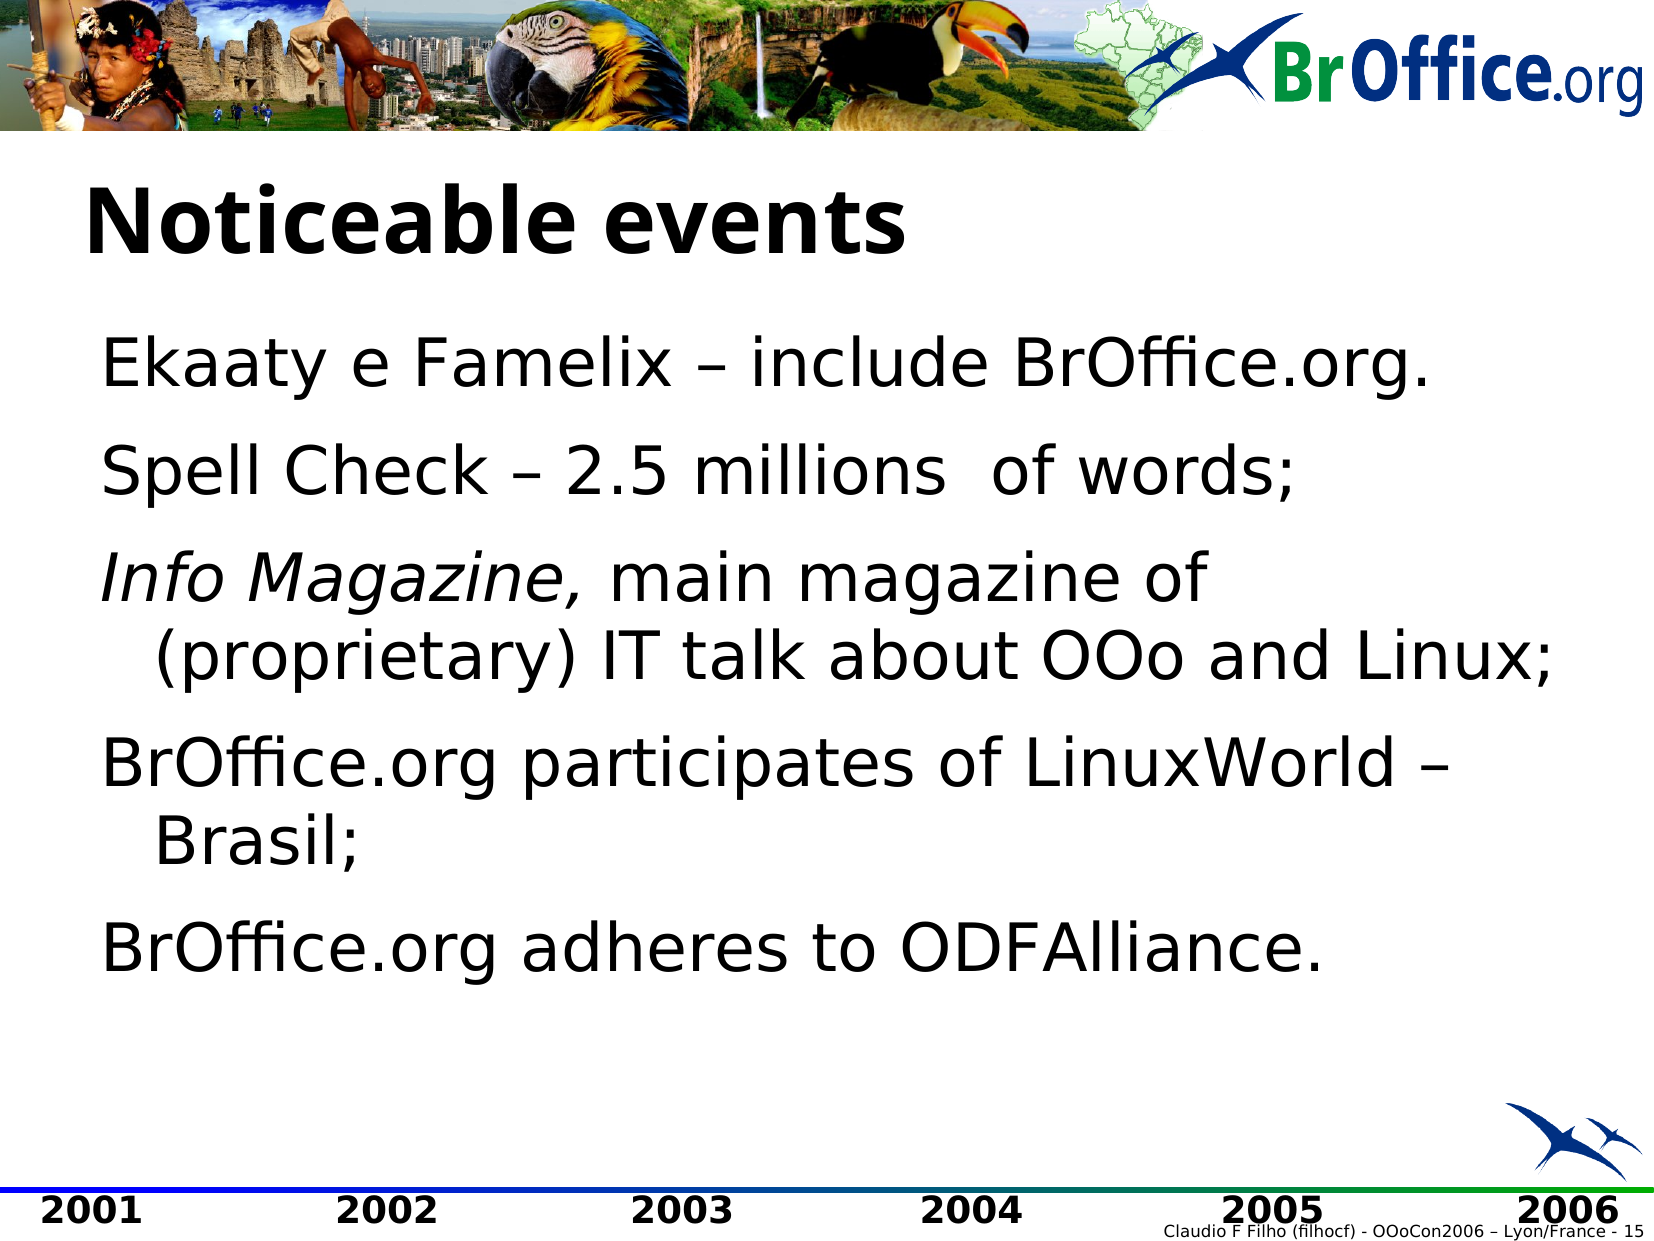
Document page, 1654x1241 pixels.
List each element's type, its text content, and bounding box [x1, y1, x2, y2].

text_box 2002 [313, 1181, 461, 1240]
text_box 2004 [897, 1181, 1046, 1240]
text_box 2005 [1198, 1181, 1347, 1240]
text_box 2006 [1494, 1181, 1642, 1240]
text_box 2001 [17, 1181, 166, 1240]
list Ekaaty e Famelix – include BrOffice.org. Spell Check – 2.5 millions of words; Info Magazine, main magazine of (proprietary) IT talk about OOo and Linux; BrOffice.org participates of LinuxWorld – Brasil; BrOffice.org adheres to ODFAlliance. [82, 324, 1571, 1109]
picture [0, 0, 1642, 131]
text_box 2003 [608, 1181, 756, 1240]
title Noticeable events [82, 159, 1571, 278]
picture [1505, 1103, 1643, 1182]
